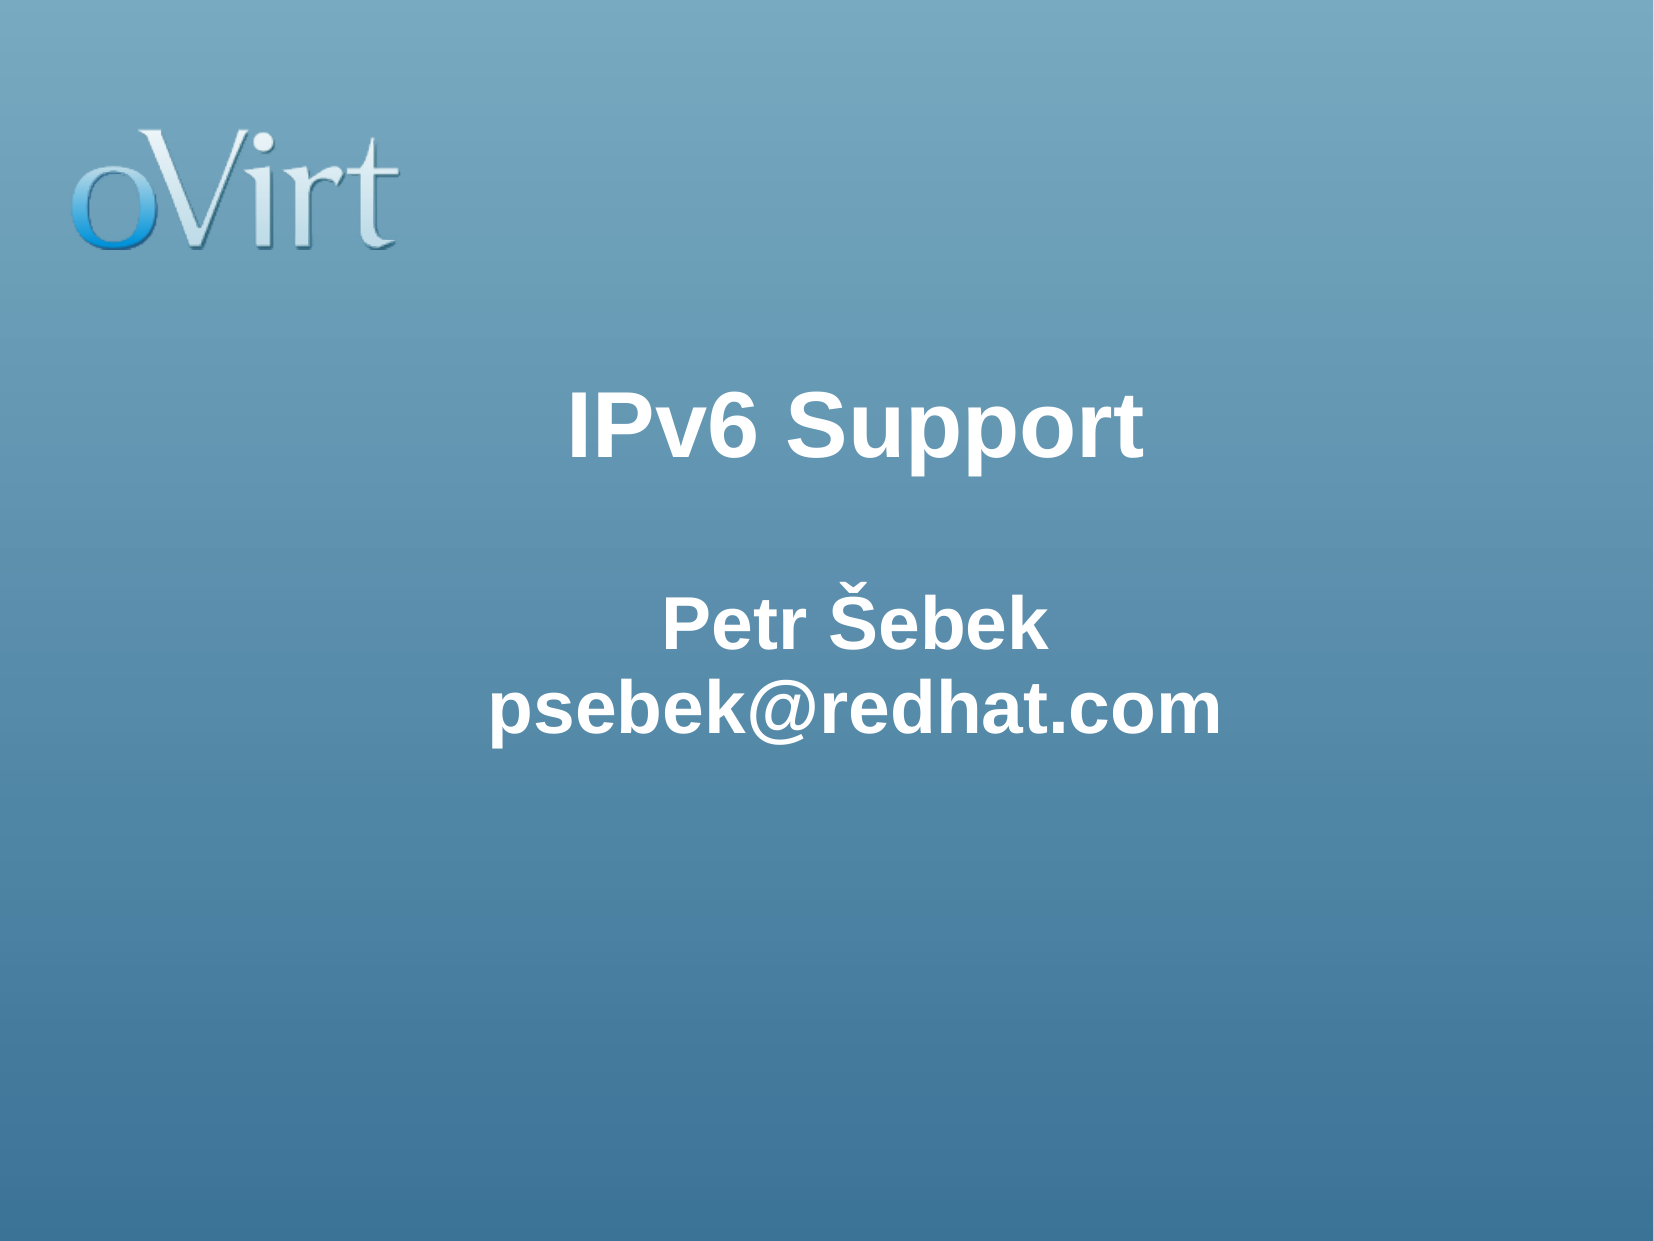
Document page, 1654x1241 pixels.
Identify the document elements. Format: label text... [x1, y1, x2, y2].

picture [0, 0, 1654, 1241]
subtitle IPv6 Support Petr Šebek psebek@redhat.com [245, 298, 1466, 824]
